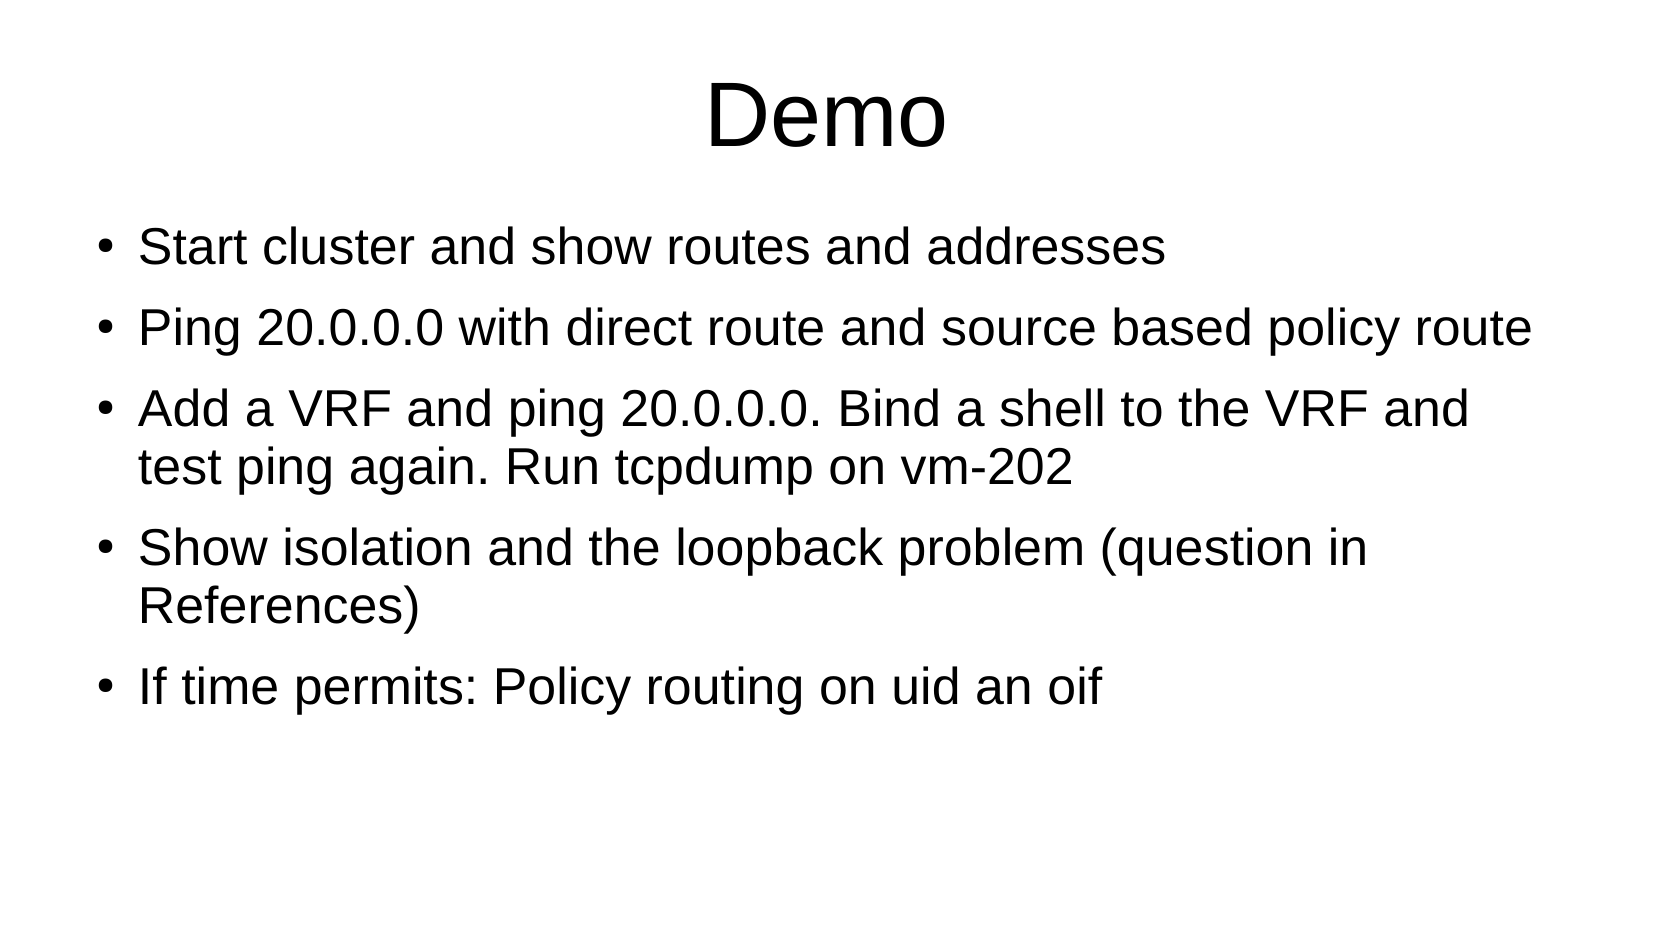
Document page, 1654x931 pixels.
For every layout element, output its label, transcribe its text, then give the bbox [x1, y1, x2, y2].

list Start cluster and show routes and addresses Ping 20.0.0.0 with direct route and source based policy route Add a VRF and ping 20.0.0.0. Bind a shell to the VRF and test ping again. Run tcpdump on vm-202 Show isolation and the loopback problem (question in References) If time permits: Policy routing on uid an oif [82, 217, 1571, 758]
title Demo [82, 37, 1571, 193]
